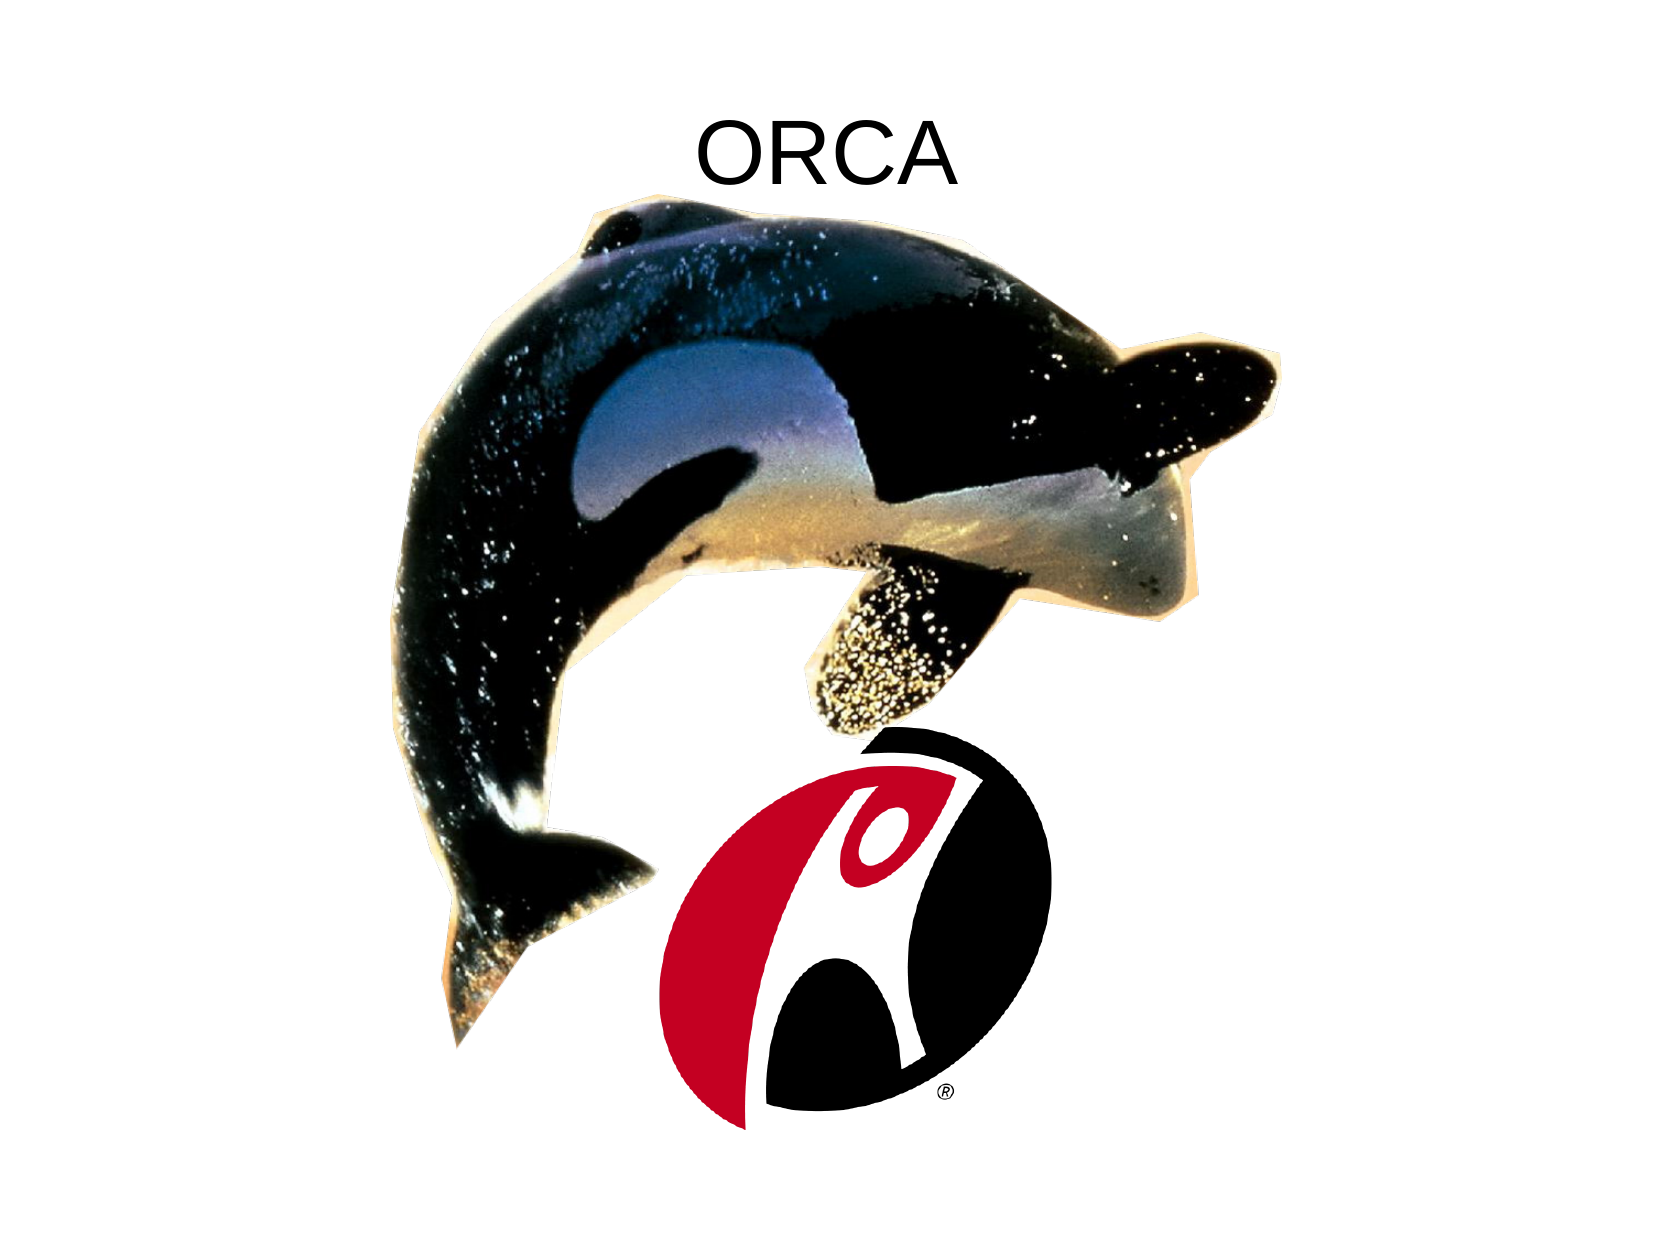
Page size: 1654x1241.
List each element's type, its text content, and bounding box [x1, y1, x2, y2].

title ORCA [82, 49, 1571, 257]
picture [390, 194, 1282, 1141]
